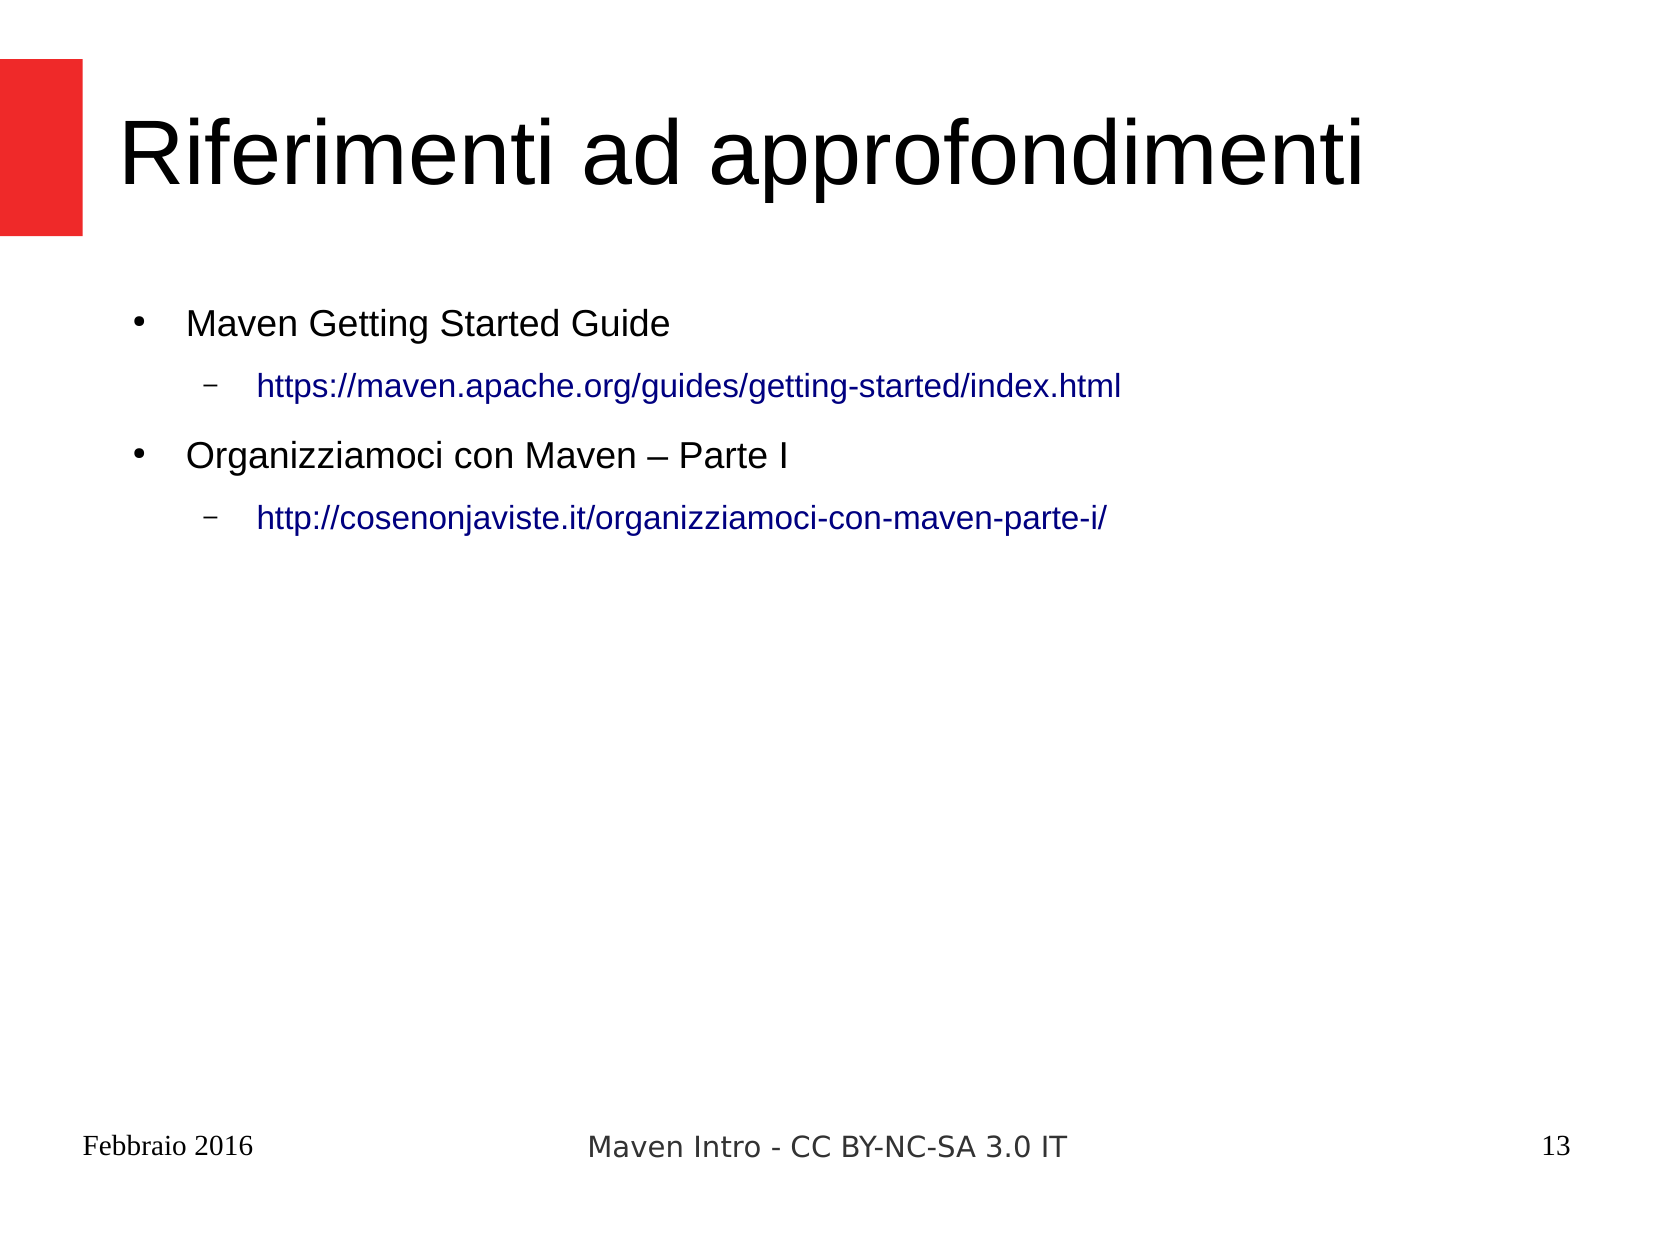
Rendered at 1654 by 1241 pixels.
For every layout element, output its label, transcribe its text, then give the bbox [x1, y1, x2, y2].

title Riferimenti ad approfondimenti [118, 49, 1607, 257]
list Maven Getting Started Guide https://maven.apache.org/guides/getting-started/index.html Organizziamoci con Maven – Parte I http://cosenonjaviste.it/organizziamoci-con-maven-parte-i/ [114, 302, 1539, 1033]
